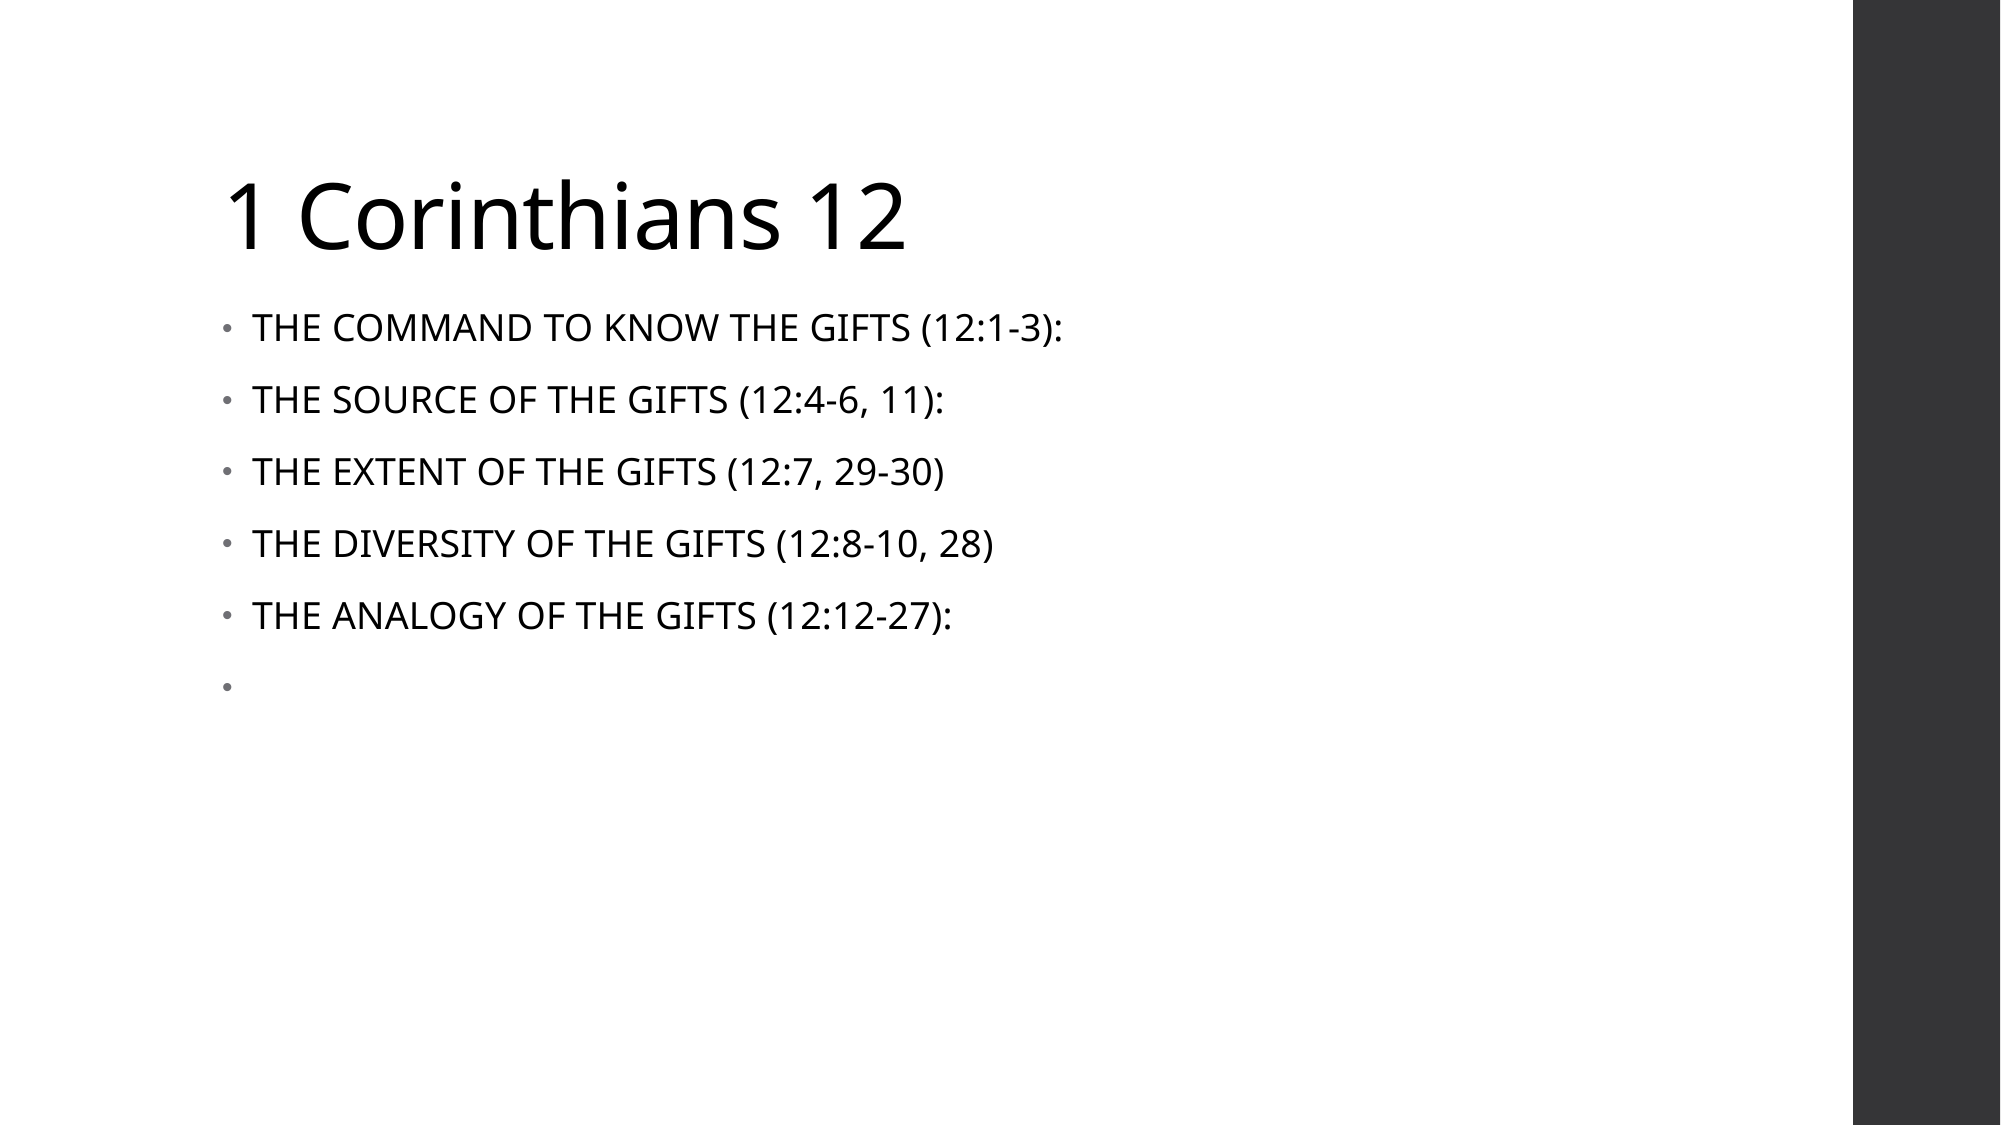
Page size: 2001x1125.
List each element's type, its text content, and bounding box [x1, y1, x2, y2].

title 1 Corinthians 12 [206, 60, 1797, 278]
list THE COMMAND TO KNOW THE GIFTS (12:1-3): THE SOURCE OF THE GIFTS (12:4-6, 11): THE EXTENT OF THE GIFTS (12:7, 29-30) THE DIVERSITY OF THE GIFTS (12:8-10, 28) THE ANALOGY OF THE GIFTS (12:12-27): [206, 299, 1617, 1014]
